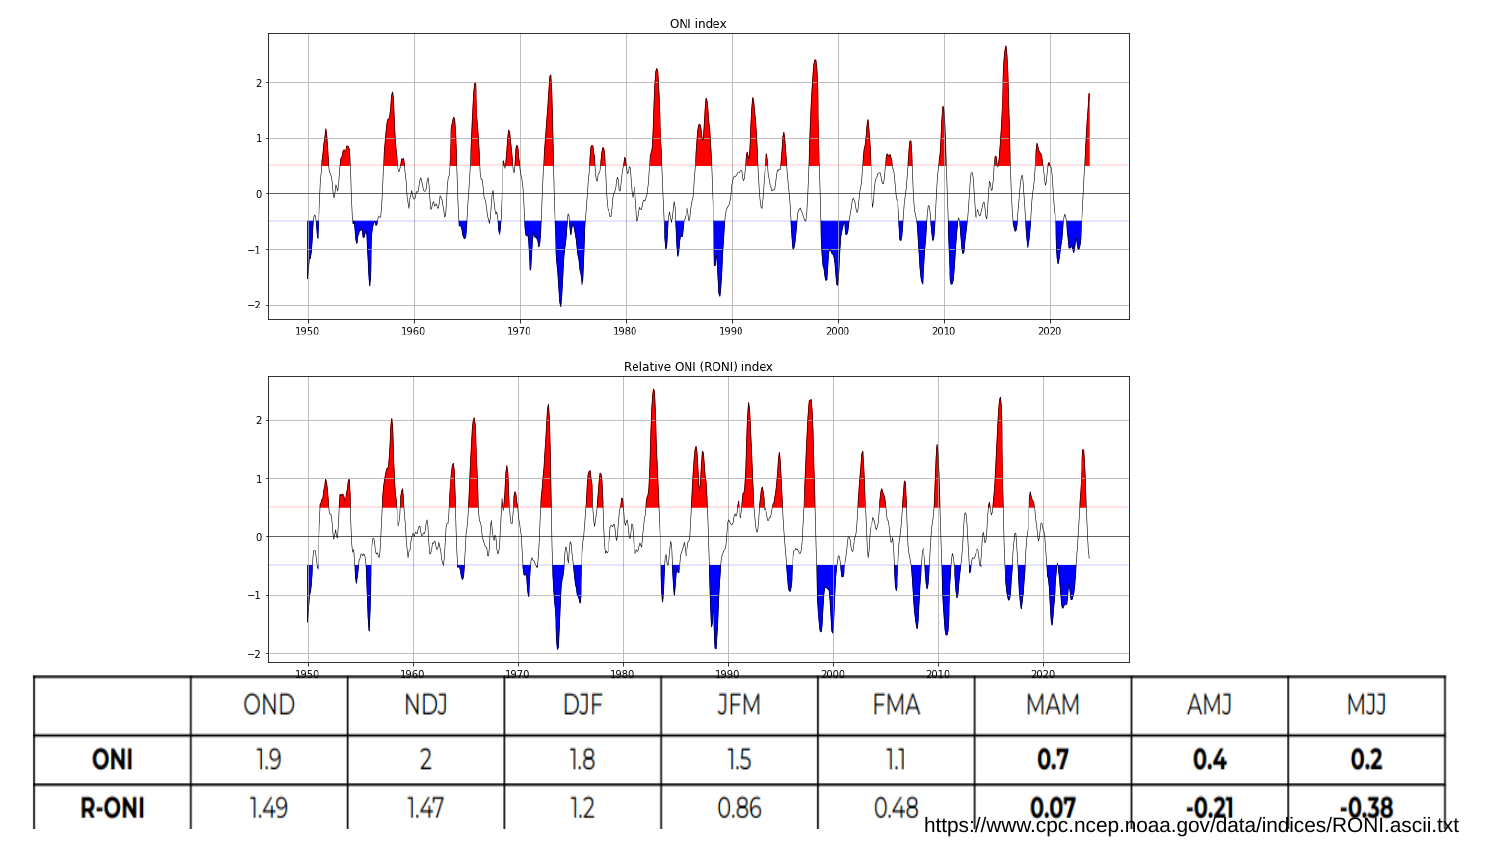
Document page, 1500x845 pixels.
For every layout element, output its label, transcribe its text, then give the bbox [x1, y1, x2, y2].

text_box https://www.cpc.ncep.noaa.gov/data/indices/RONI.ascii.txt [909, 806, 1475, 845]
picture [11, 11, 1477, 829]
